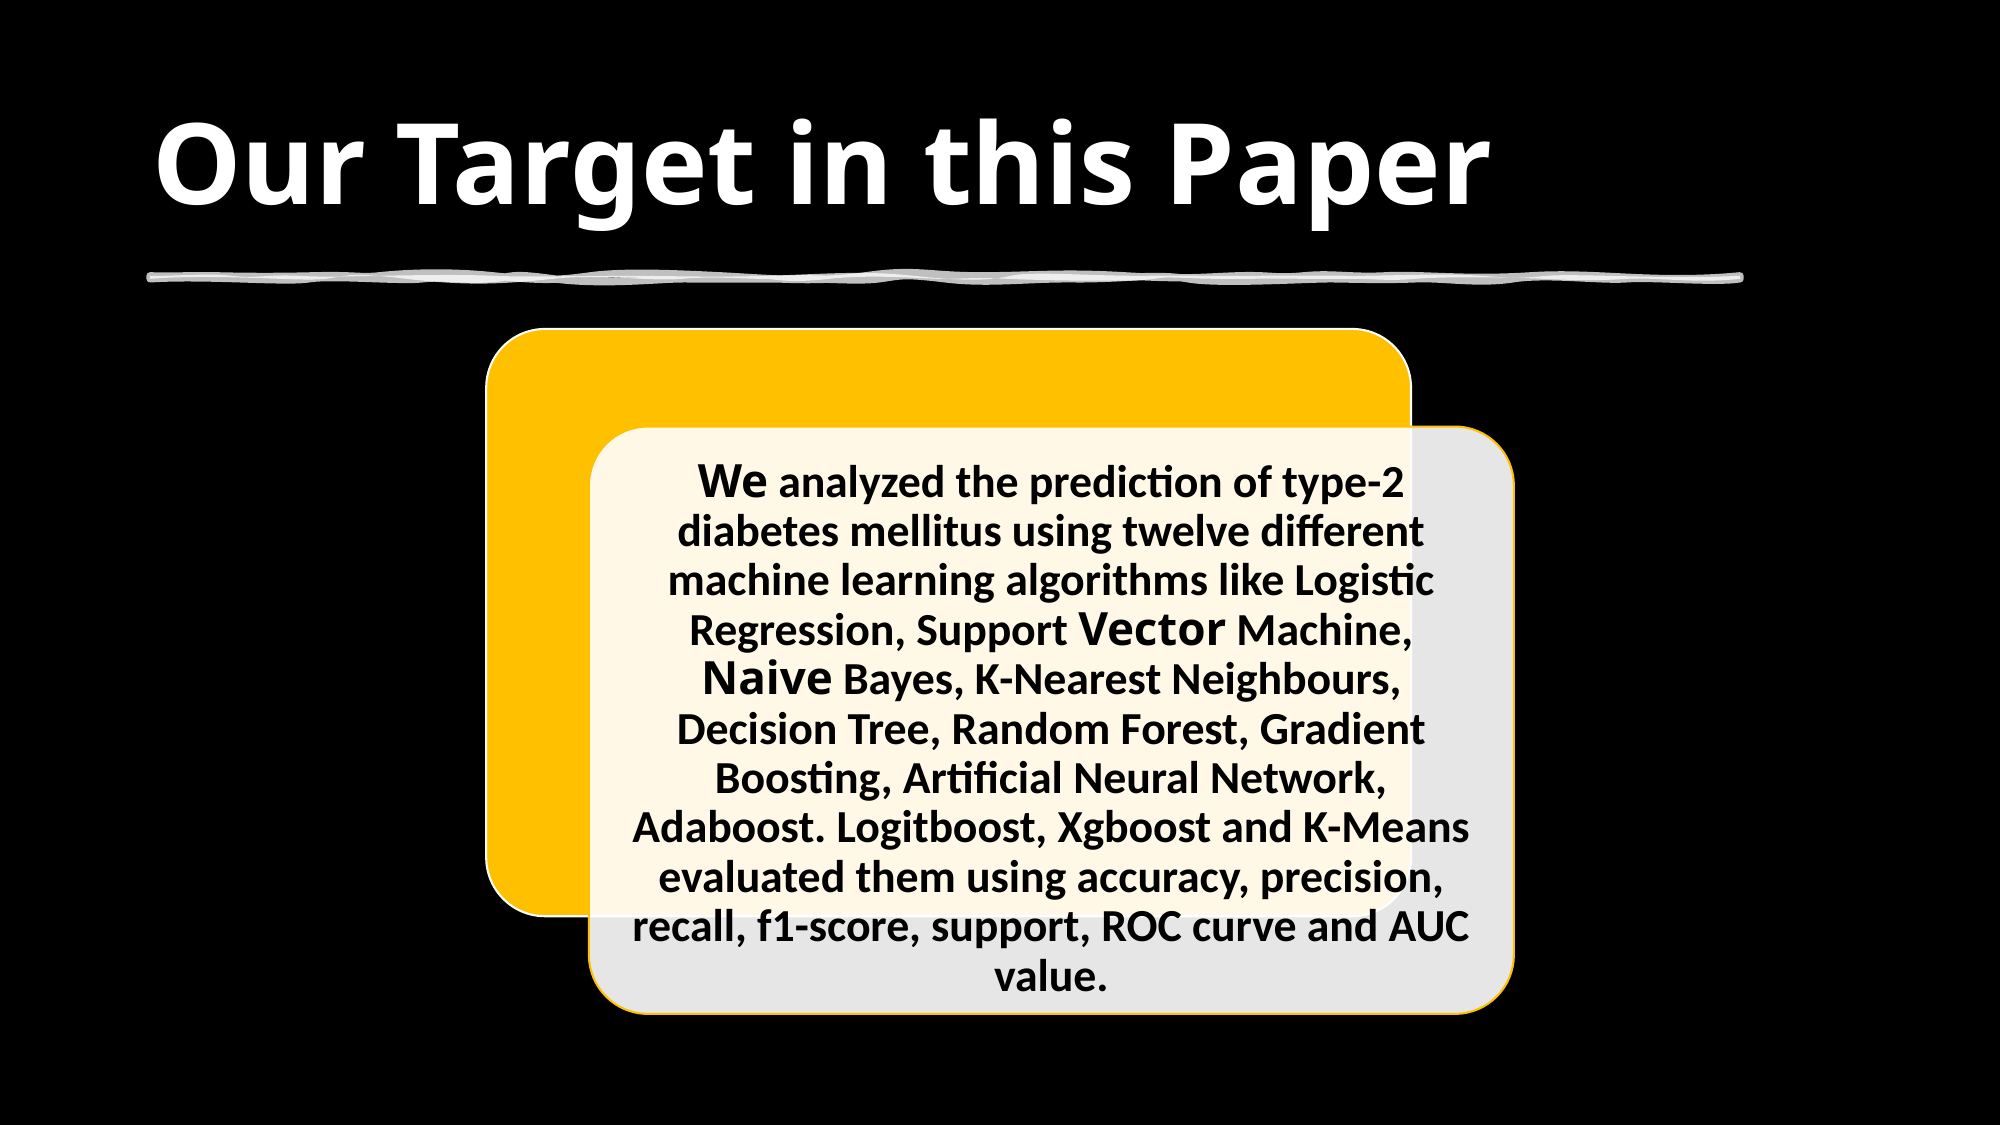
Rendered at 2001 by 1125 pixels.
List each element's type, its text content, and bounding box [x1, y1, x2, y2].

title Our Target in this Paper [137, 59, 1863, 278]
text_box We analyzed the prediction of type-2 diabetes mellitus using twelve different machine learning algorithms like Logistic Regression, Support Vector Machine, Naive Bayes, K-Nearest Neighbours, Decision Tree, Random Forest, Gradient Boosting, Artificial Neural Network, Adaboost. Logitboost, Xgboost and K-Means evaluated them using accuracy, precision, recall, f1-score, support, ROC curve and AUC value. [588, 426, 1514, 1014]
text_box [0, 0, 2000, 1125]
